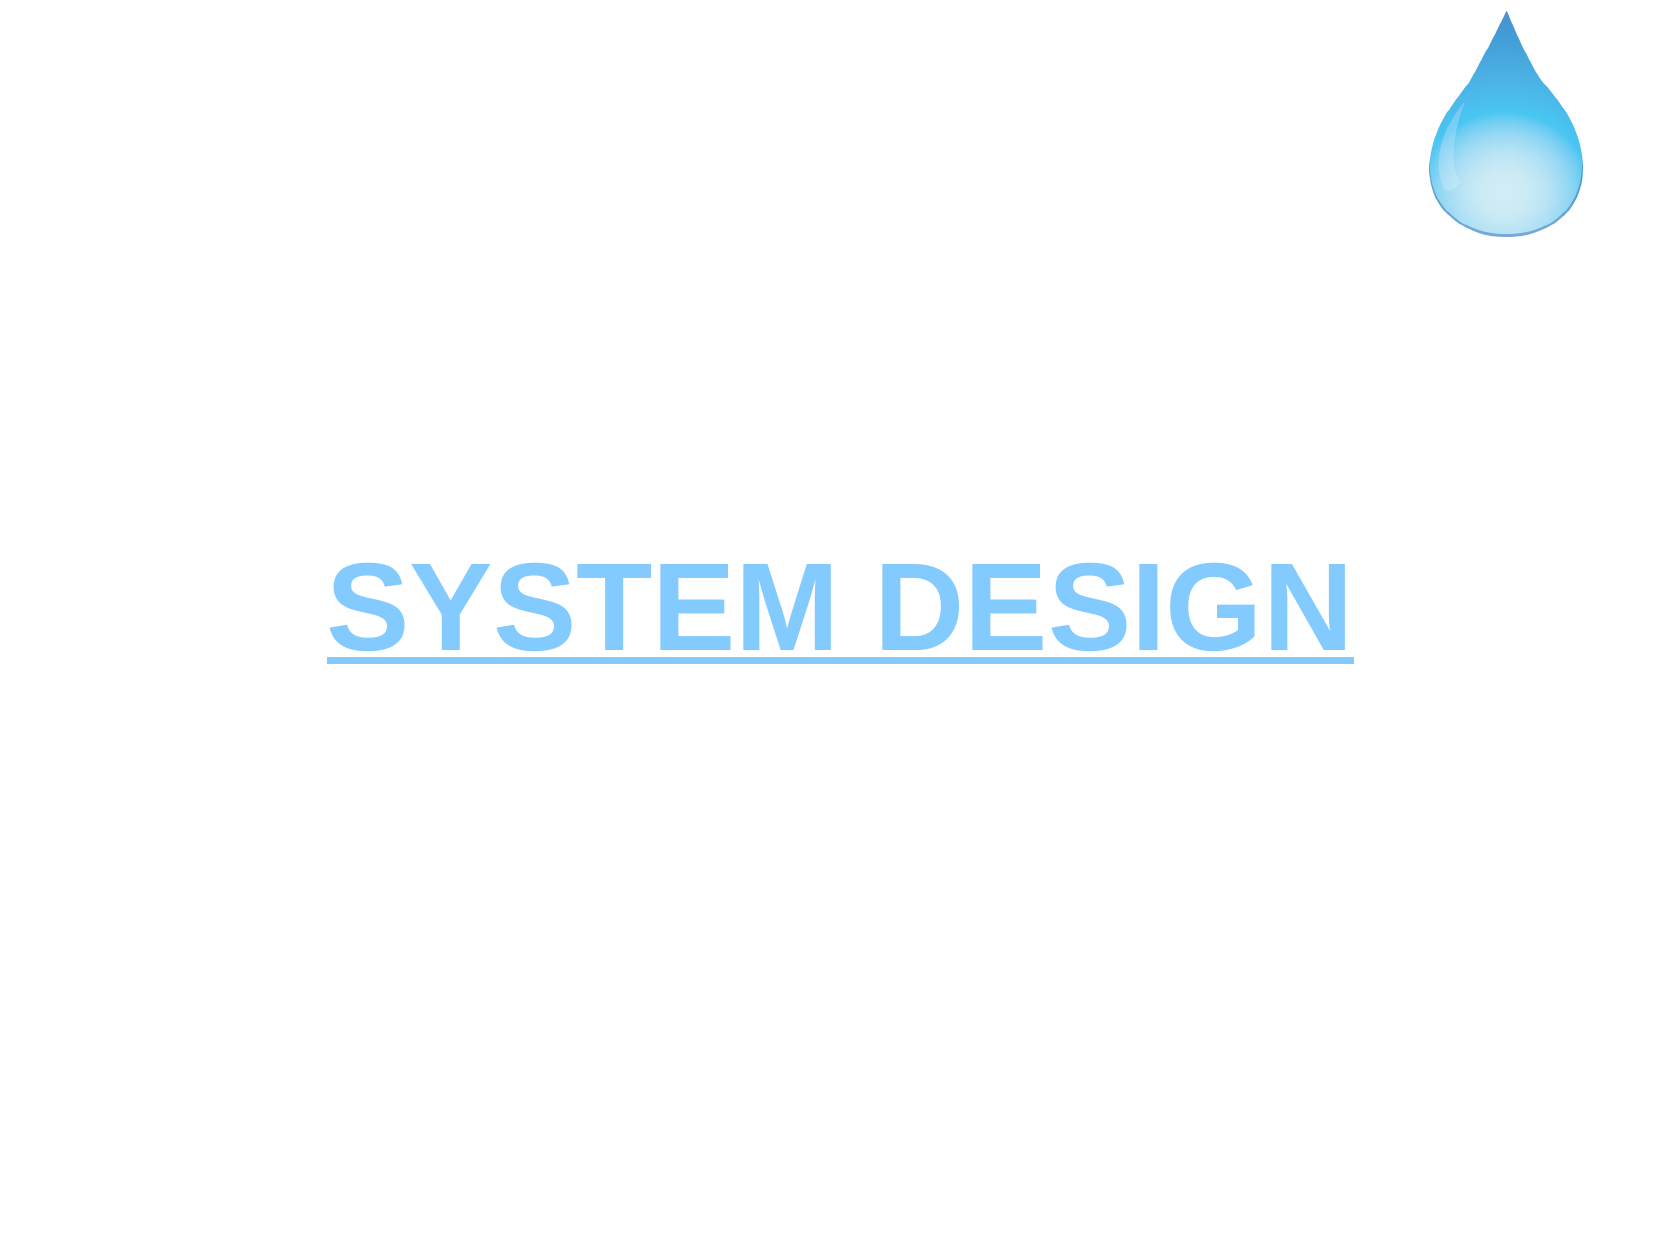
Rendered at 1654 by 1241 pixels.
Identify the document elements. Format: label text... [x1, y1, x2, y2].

picture [1429, 11, 1583, 237]
title SYSTEM DESIGN [89, 470, 1592, 677]
